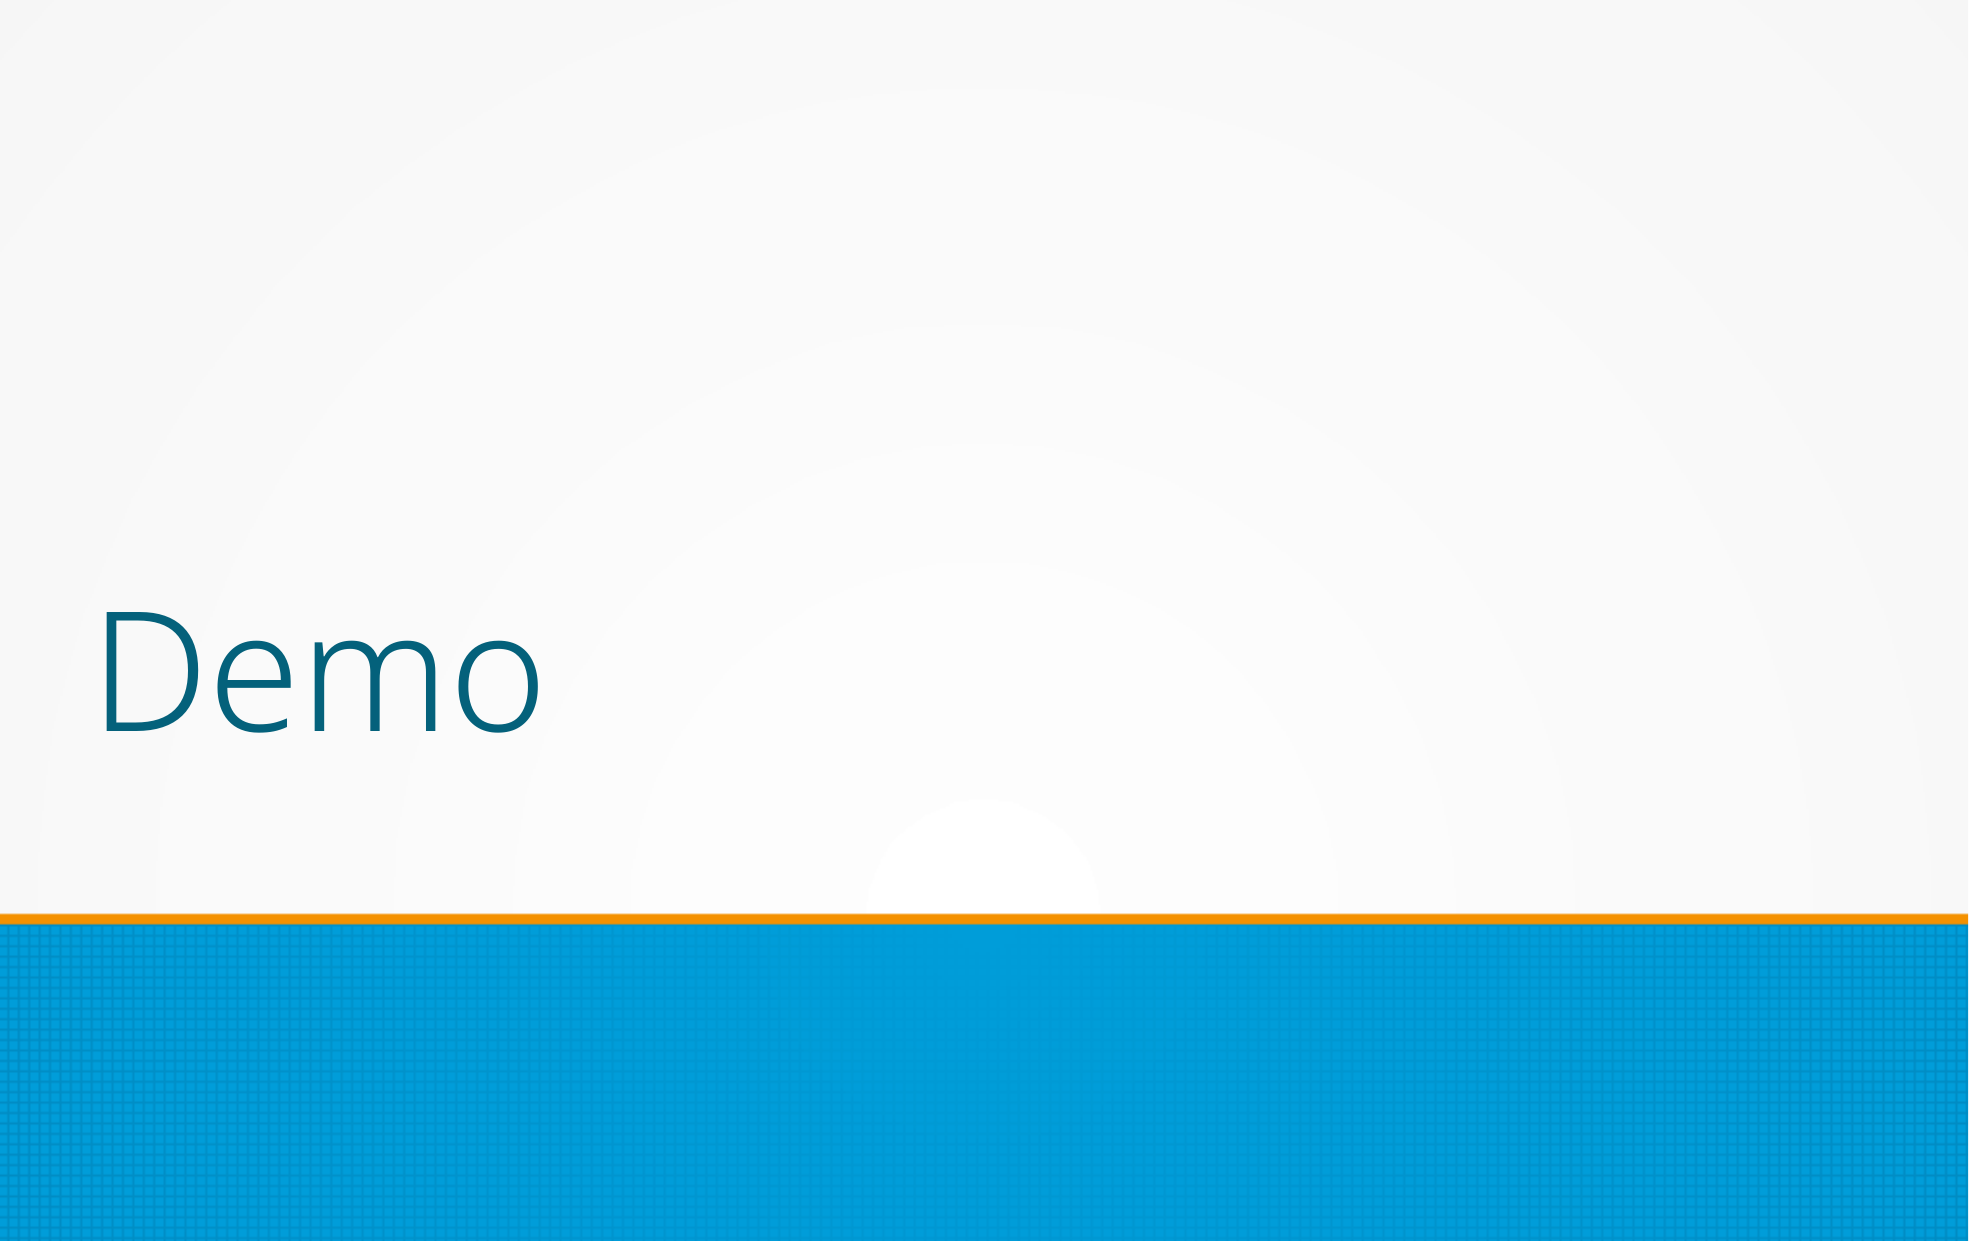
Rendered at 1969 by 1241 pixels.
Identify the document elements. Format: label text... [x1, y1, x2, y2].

picture [0, 0, 1969, 924]
title Demo [89, 49, 1862, 781]
